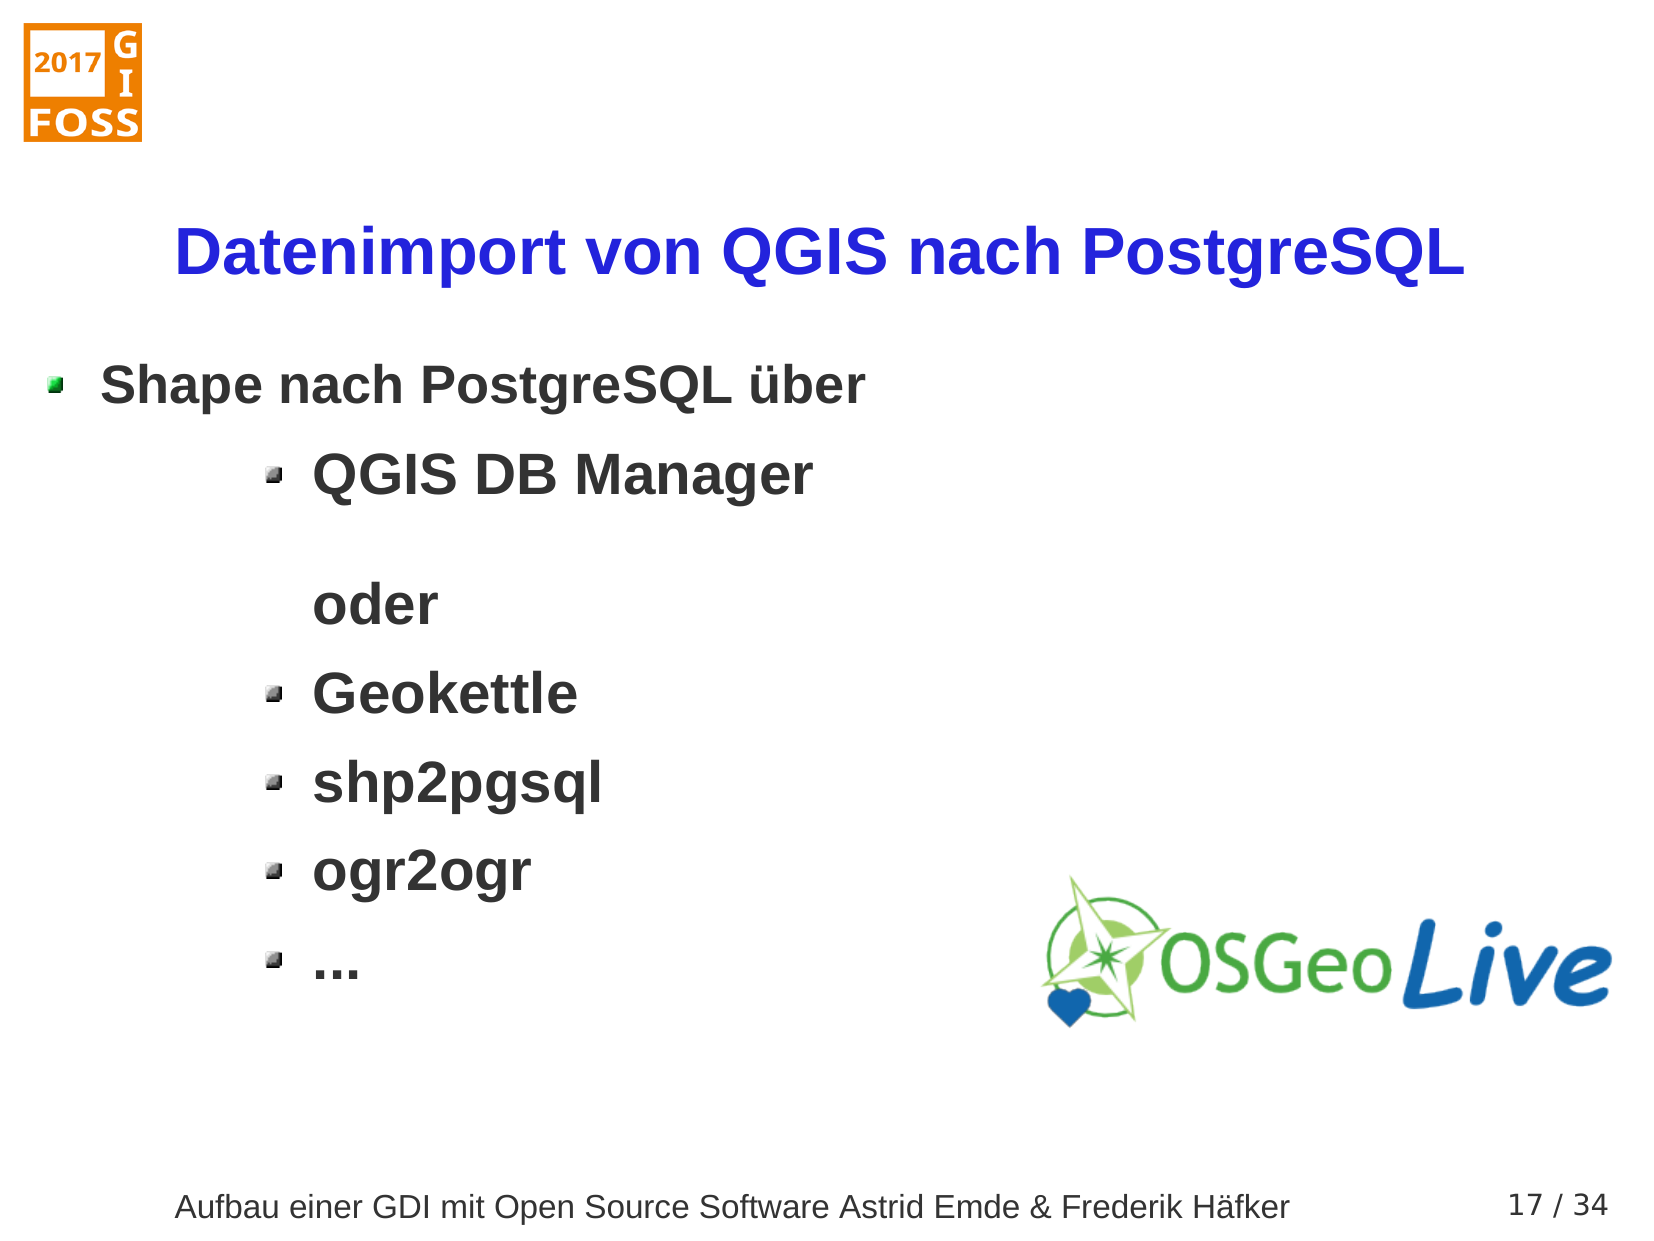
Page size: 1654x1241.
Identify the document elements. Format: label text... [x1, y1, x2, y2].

picture [833, 873, 1654, 1030]
title Datenimport von QGIS nach PostgreSQL [76, 177, 1565, 325]
list Shape nach PostgreSQL über QGIS DB Manager oder Geokettle shp2pgsql ogr2ogr ... [29, 354, 1654, 1173]
picture [23, 23, 142, 142]
